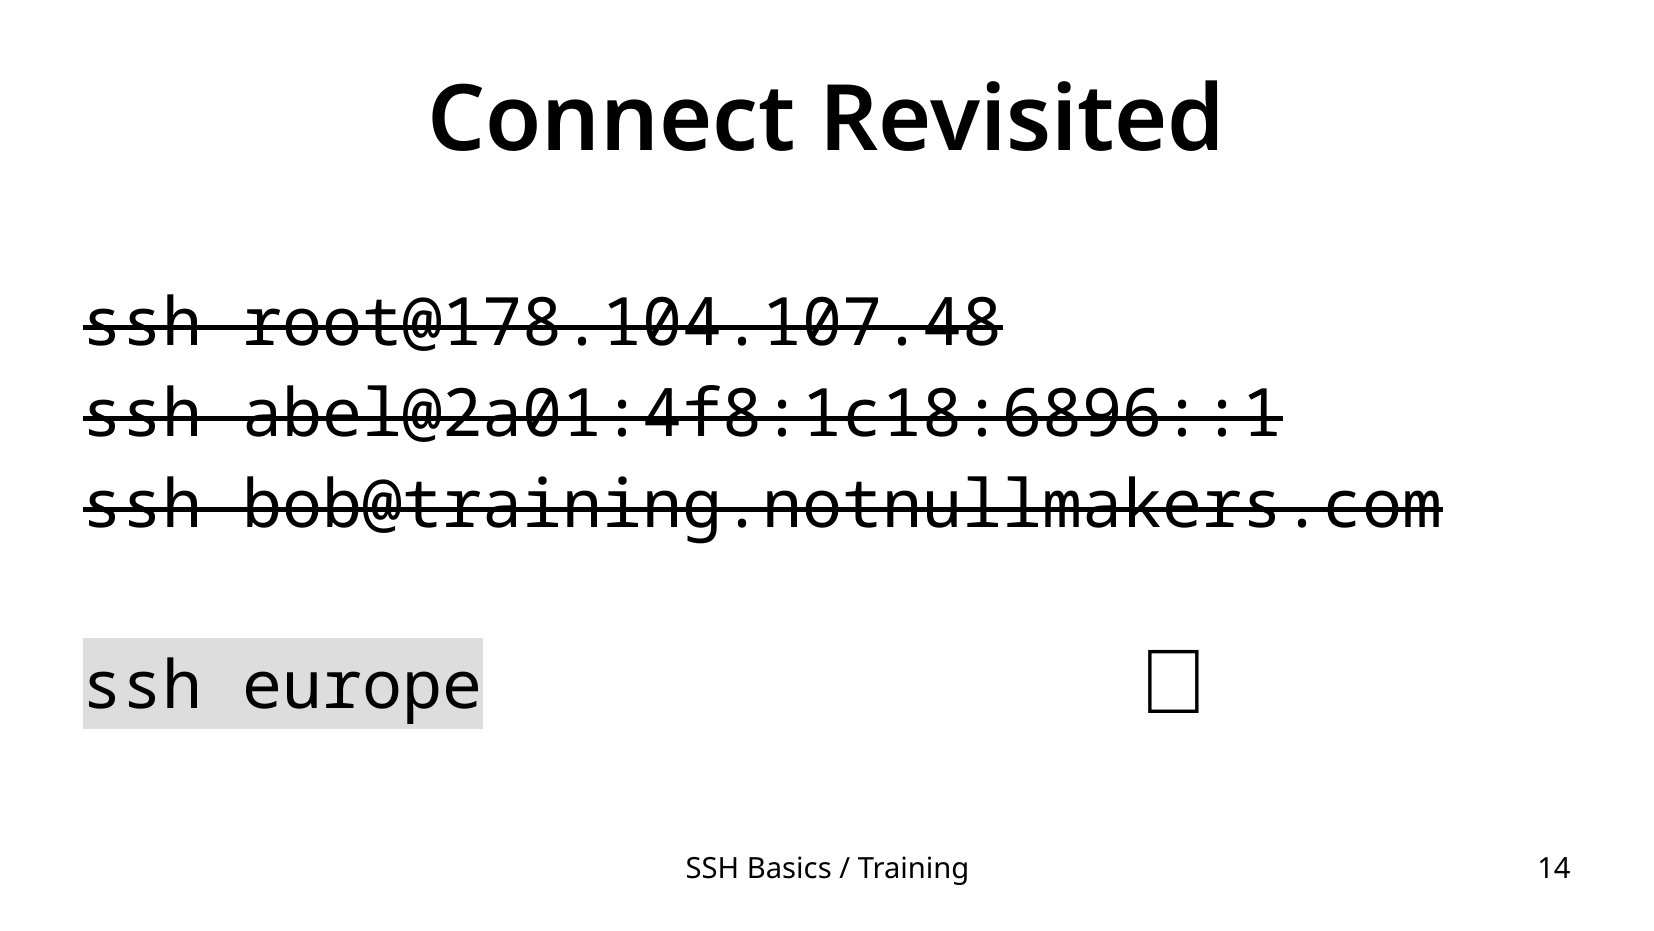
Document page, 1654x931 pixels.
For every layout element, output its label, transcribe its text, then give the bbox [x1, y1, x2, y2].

subtitle ssh root@178.104.107.48 ssh abel@2a01:4f8:1c18:6896::1 ssh bob@training.notnullmakers.com ssh europe [82, 274, 1571, 695]
text_box 🤯 [1125, 623, 1313, 788]
title Connect Revisited [82, 37, 1571, 193]
